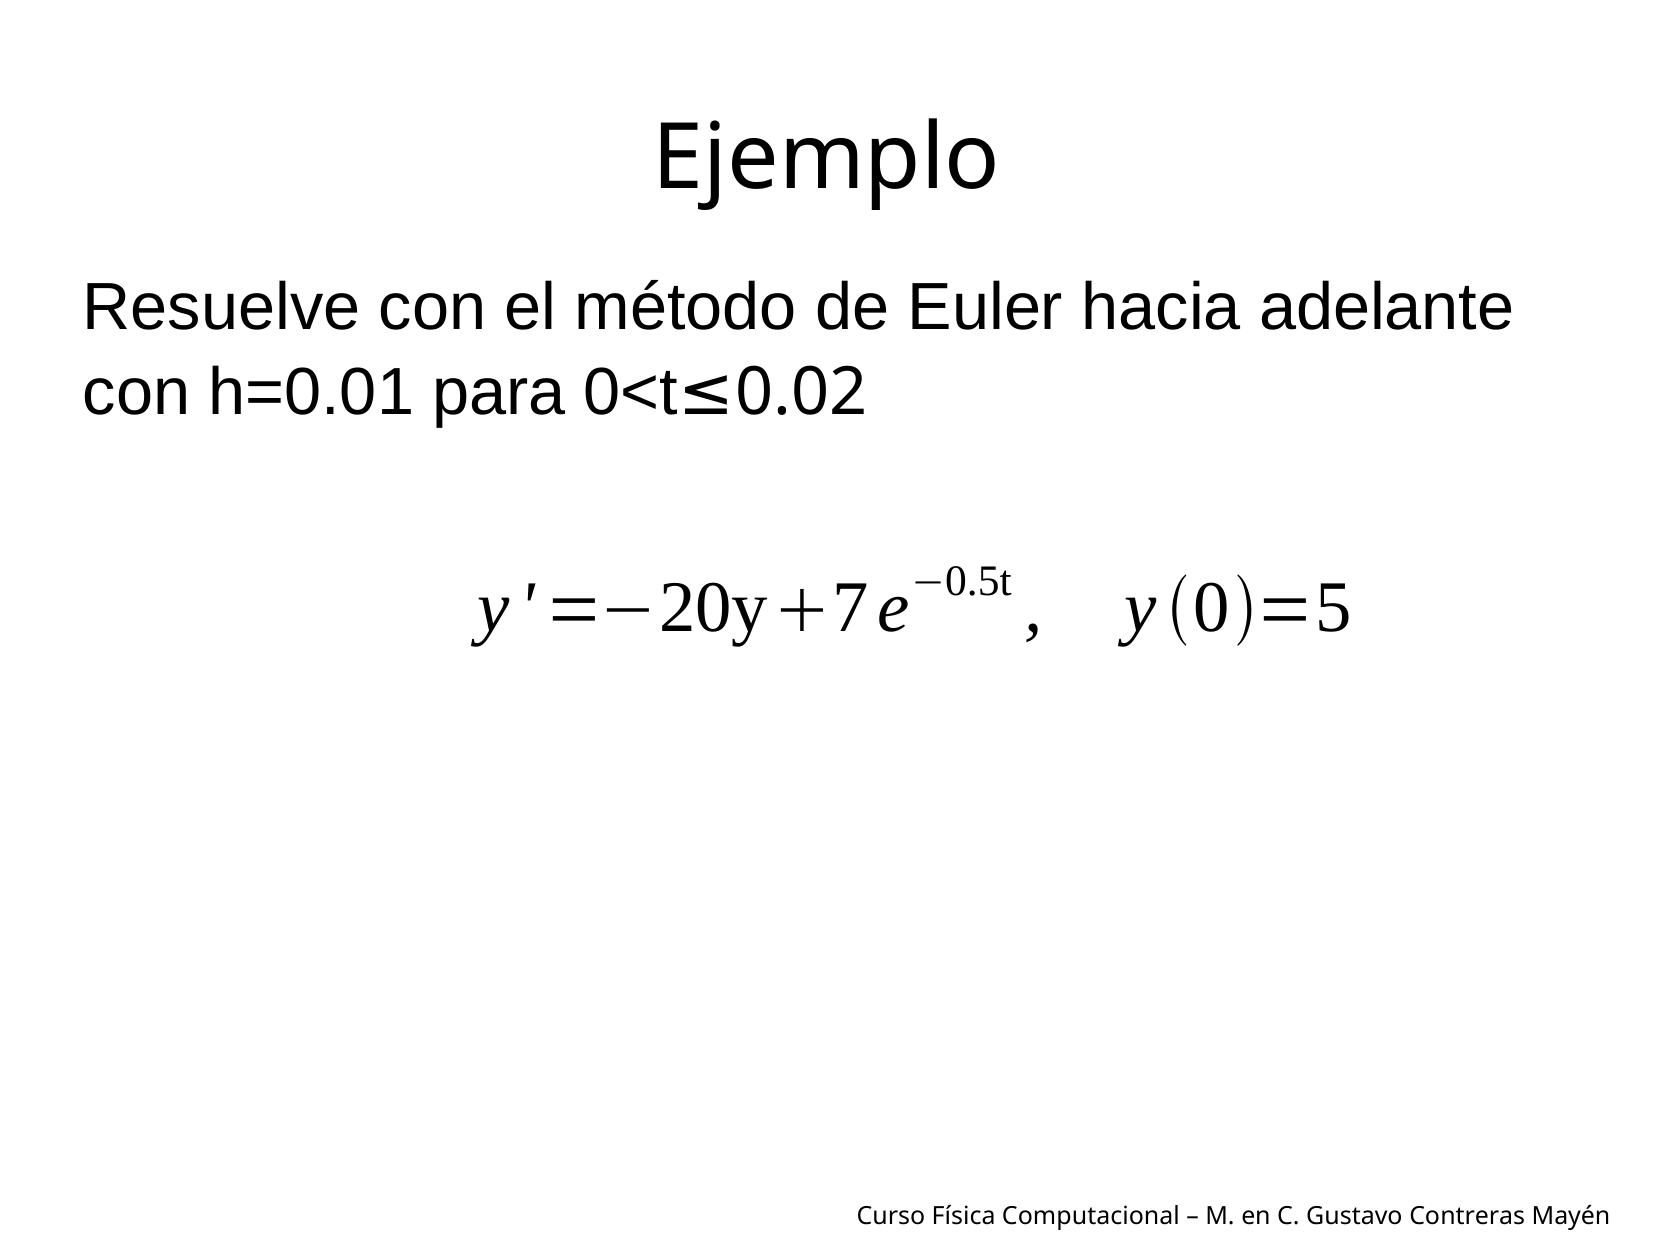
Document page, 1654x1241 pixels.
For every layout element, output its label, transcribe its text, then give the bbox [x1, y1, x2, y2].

chart [462, 556, 1359, 650]
text_box Resuelve con el método de Euler hacia adelante con h=0.01 para 0<t≤0.02 [82, 273, 1571, 430]
title Ejemplo [82, 56, 1571, 250]
